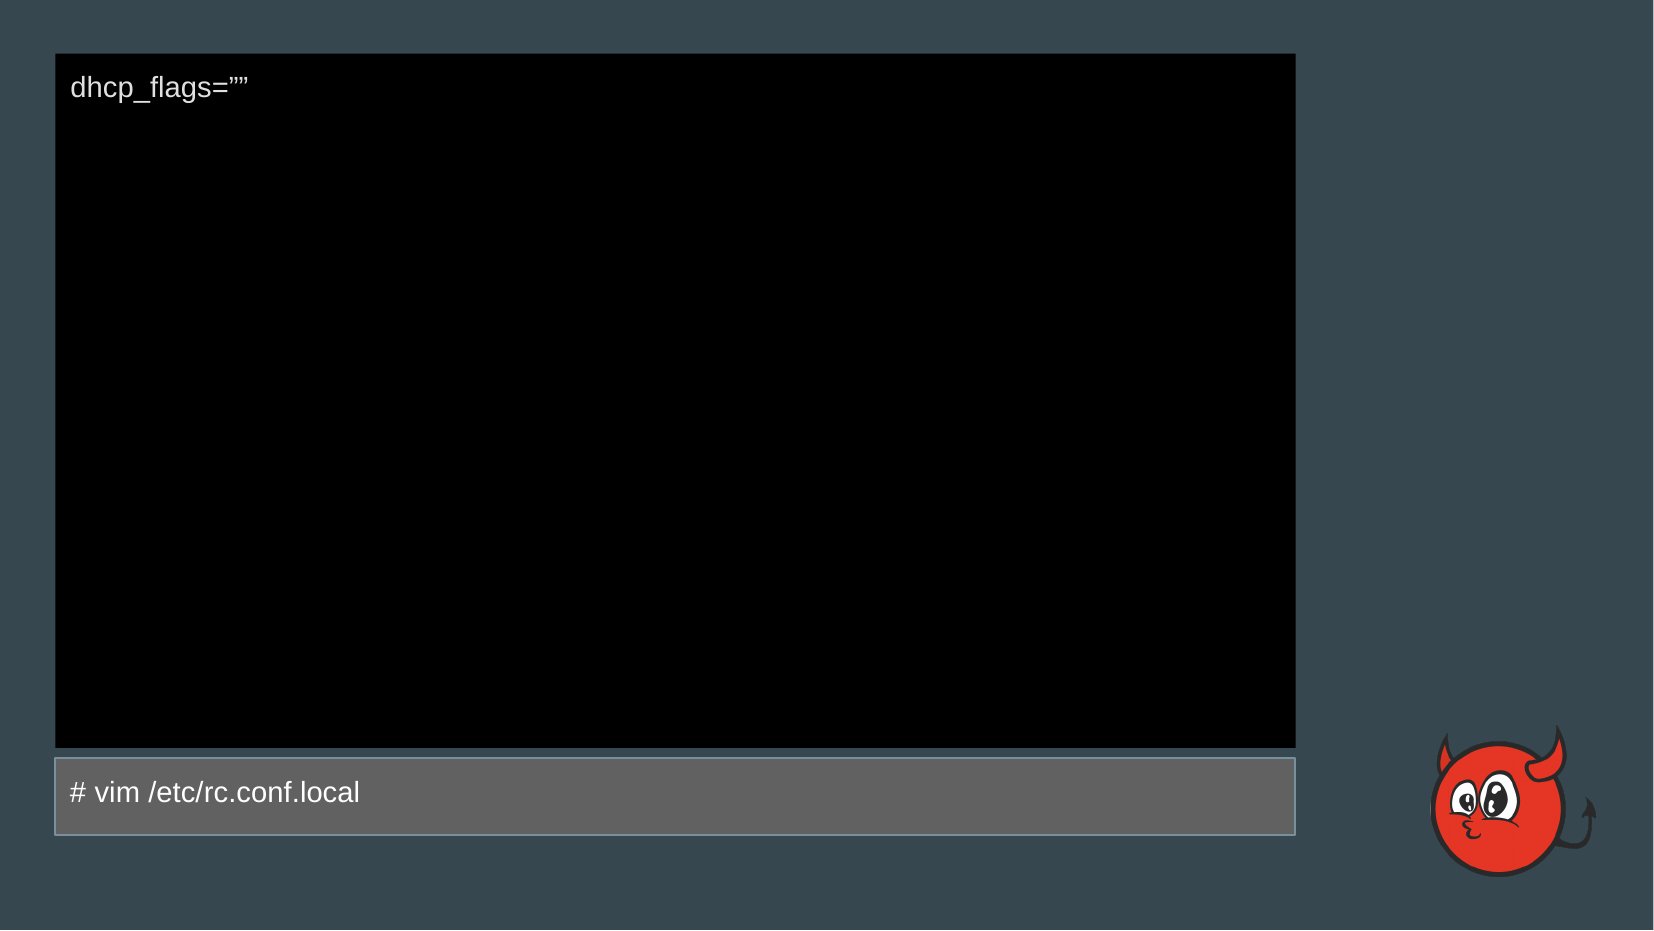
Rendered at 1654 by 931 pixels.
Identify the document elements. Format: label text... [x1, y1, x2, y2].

picture [1427, 717, 1598, 888]
text_box # vim /etc/rc.conf.local [55, 757, 1296, 835]
text_box dhcp_flags=”” [55, 53, 1296, 748]
